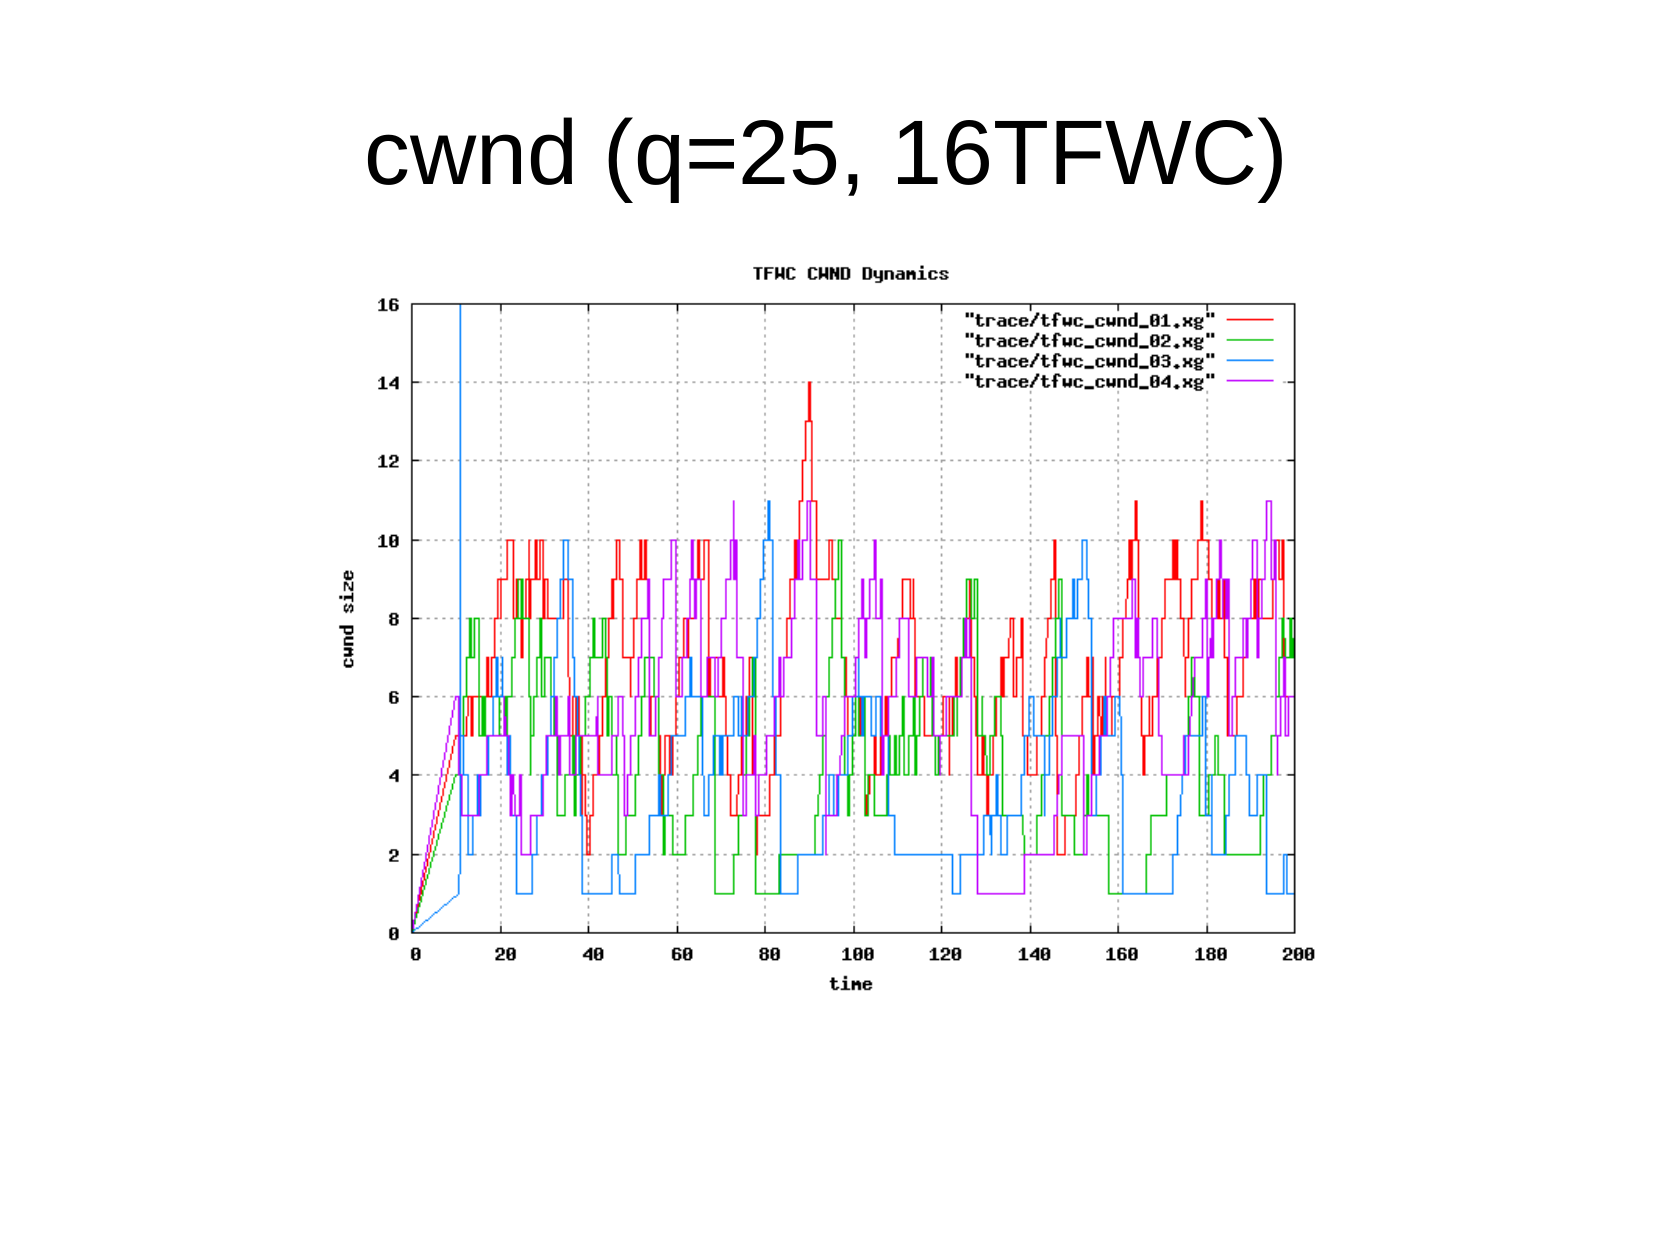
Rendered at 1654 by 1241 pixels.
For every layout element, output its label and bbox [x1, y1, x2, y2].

picture [327, 244, 1327, 995]
